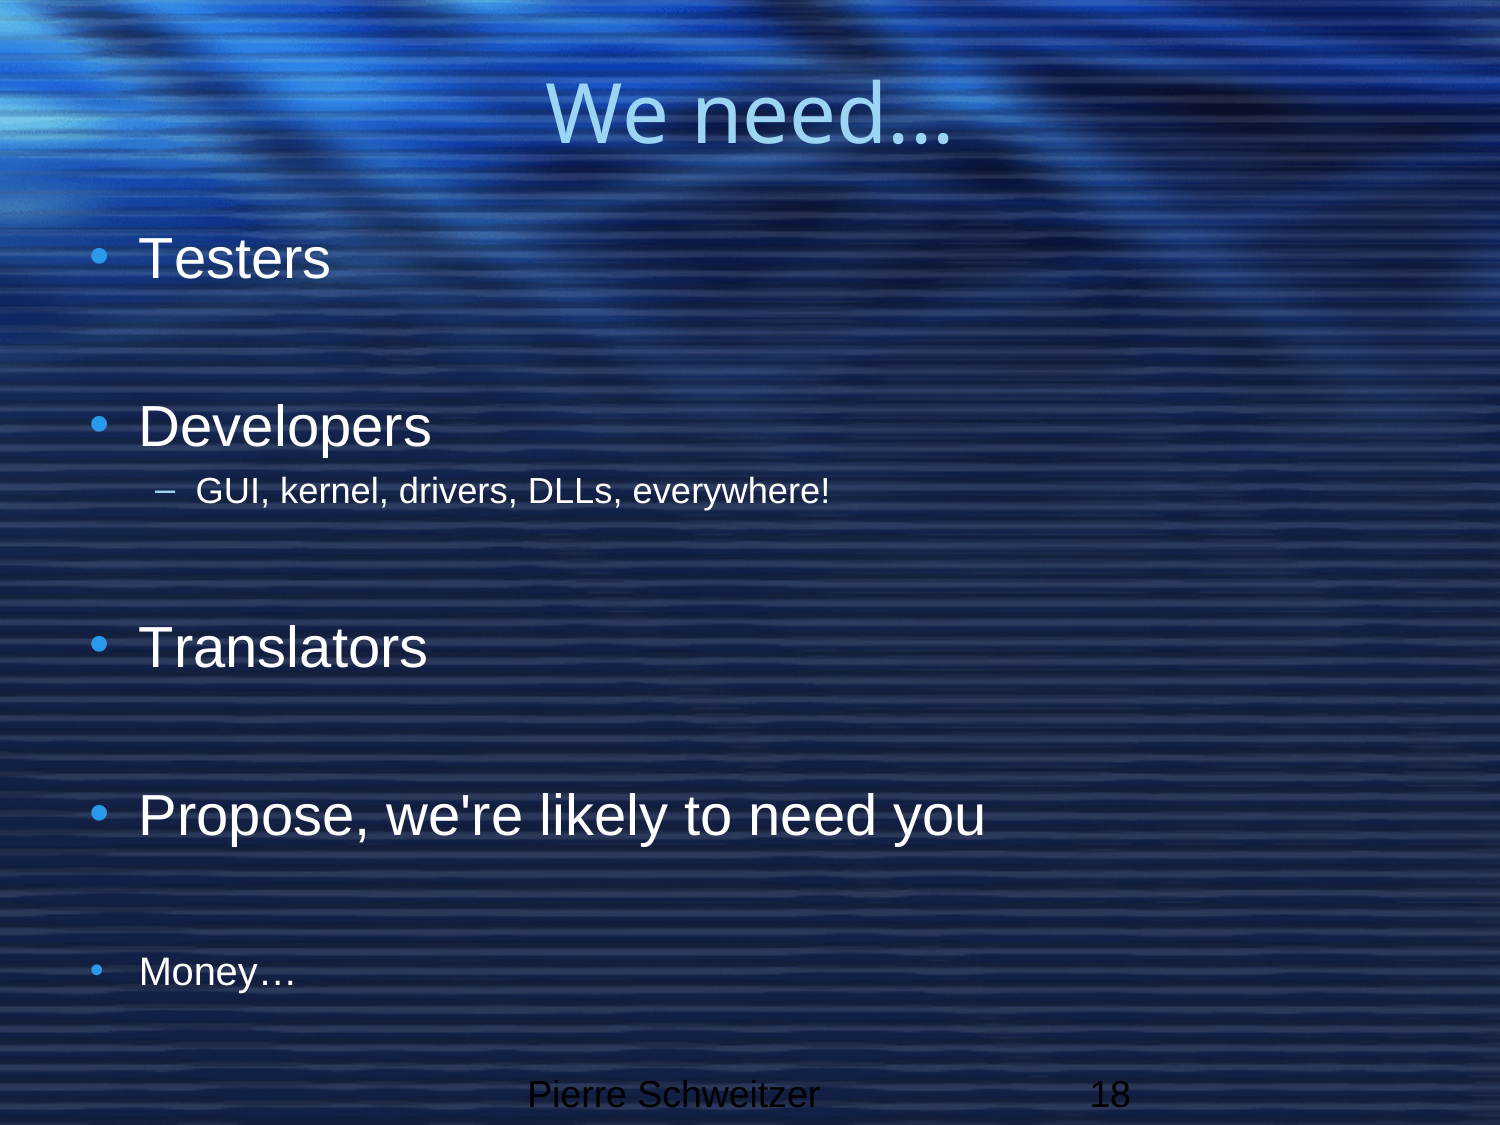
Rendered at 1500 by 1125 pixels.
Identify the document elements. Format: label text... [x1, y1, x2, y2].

picture [0, 0, 1500, 1125]
list Testers Developers GUI, kernel, drivers, DLLs, everywhere! Translators Propose, we're likely to need you Money… [75, 212, 1426, 1005]
title We need... [75, 2, 1426, 212]
